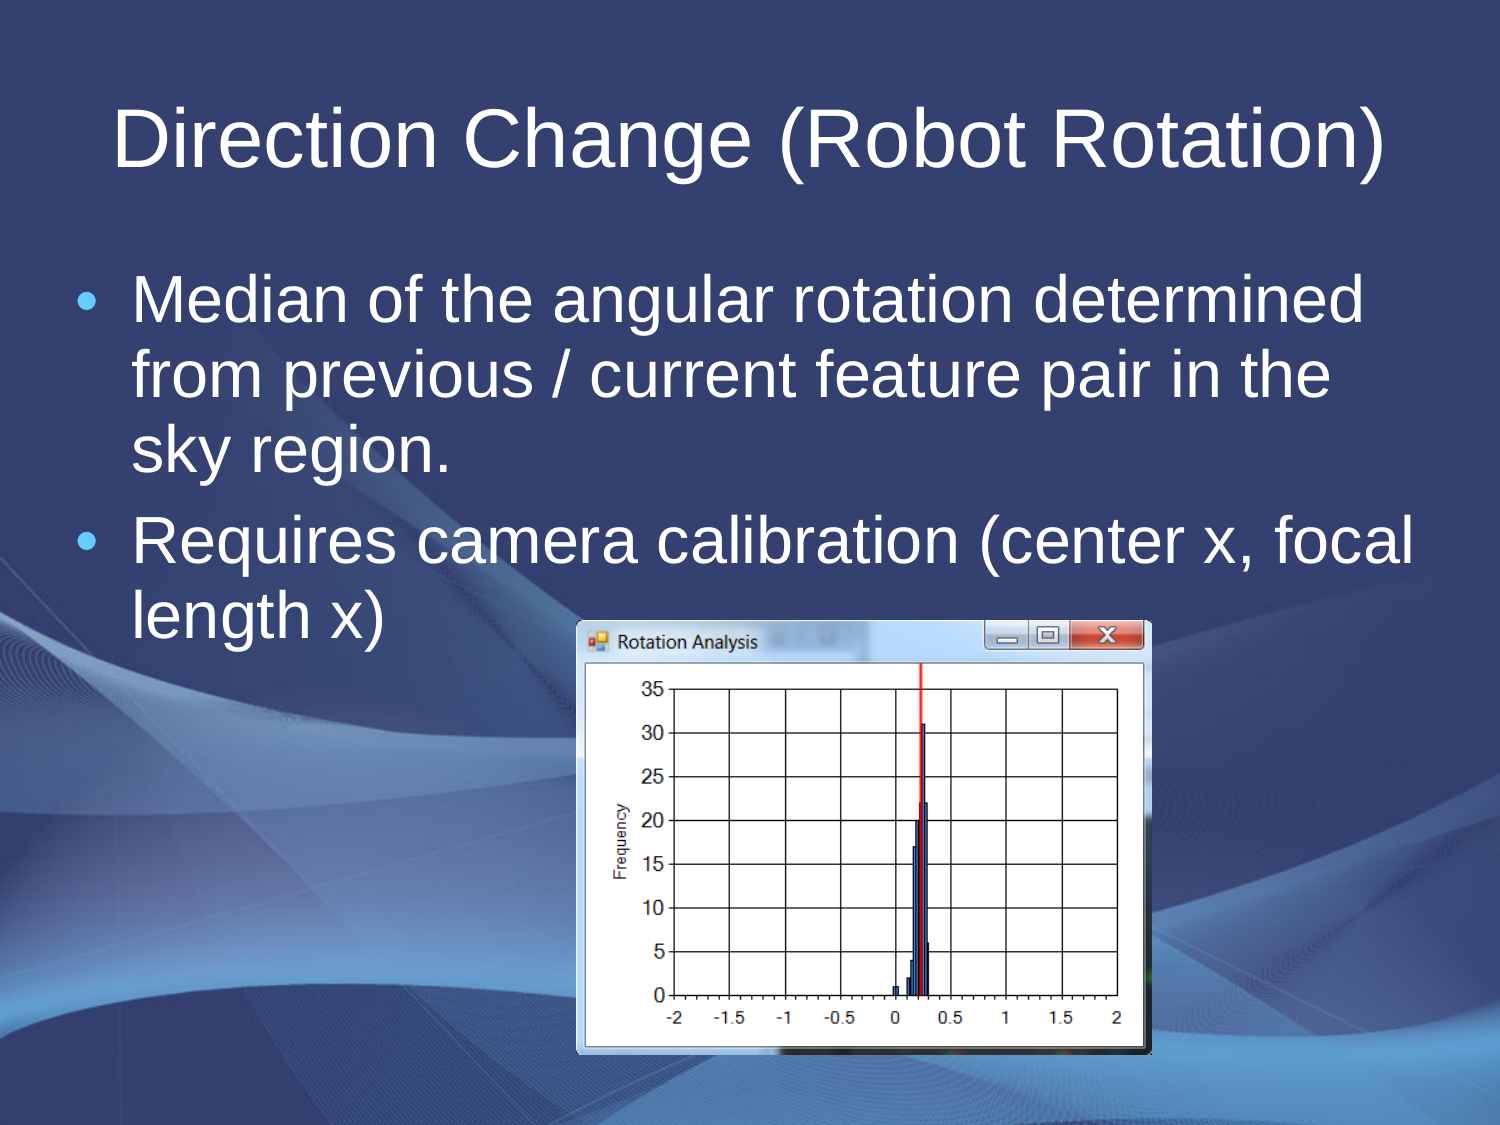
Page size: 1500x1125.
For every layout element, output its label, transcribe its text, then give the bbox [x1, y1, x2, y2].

list Median of the angular rotation determined from previous / current feature pair in the sky region. Requires camera calibration (center x, focal length x) [75, 262, 1426, 863]
picture [0, 0, 1500, 1125]
title Direction Change (Robot Rotation) [75, 52, 1426, 226]
